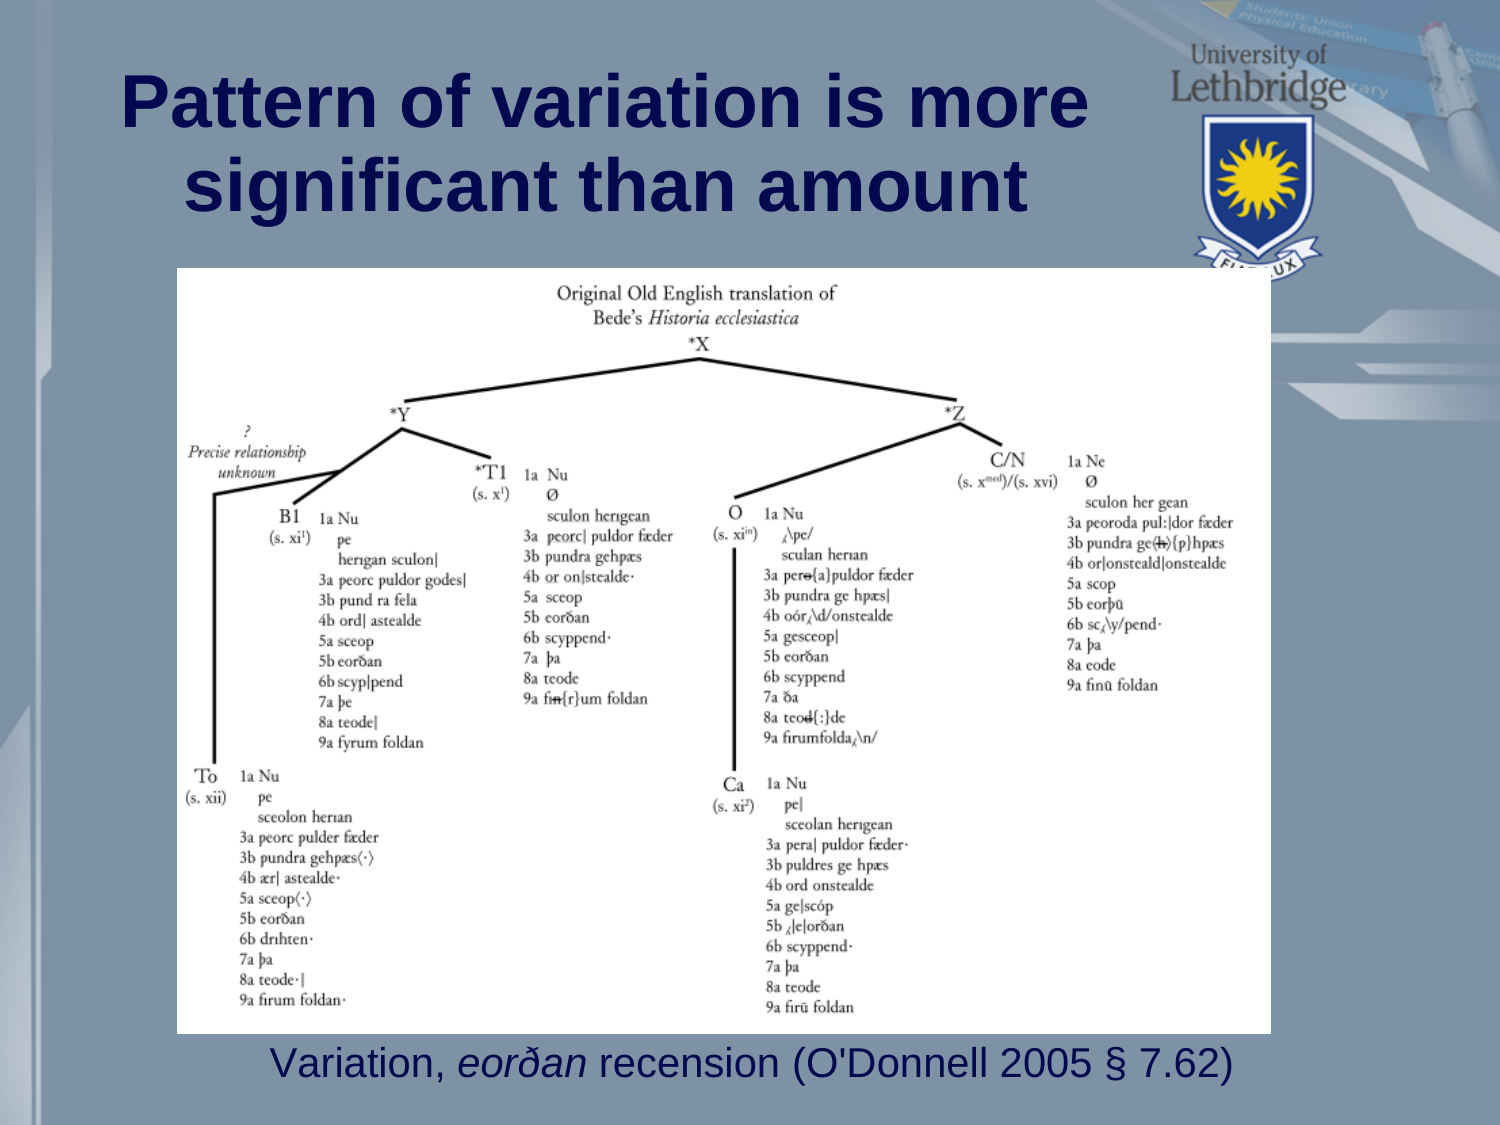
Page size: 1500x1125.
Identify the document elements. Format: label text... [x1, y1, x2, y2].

title Pattern of variation is more significant than amount [75, 46, 1138, 242]
list Variation, eorðan recension (O'Donnell 2005 § 7.62) [116, 1039, 1388, 1099]
picture [0, 0, 1500, 1125]
